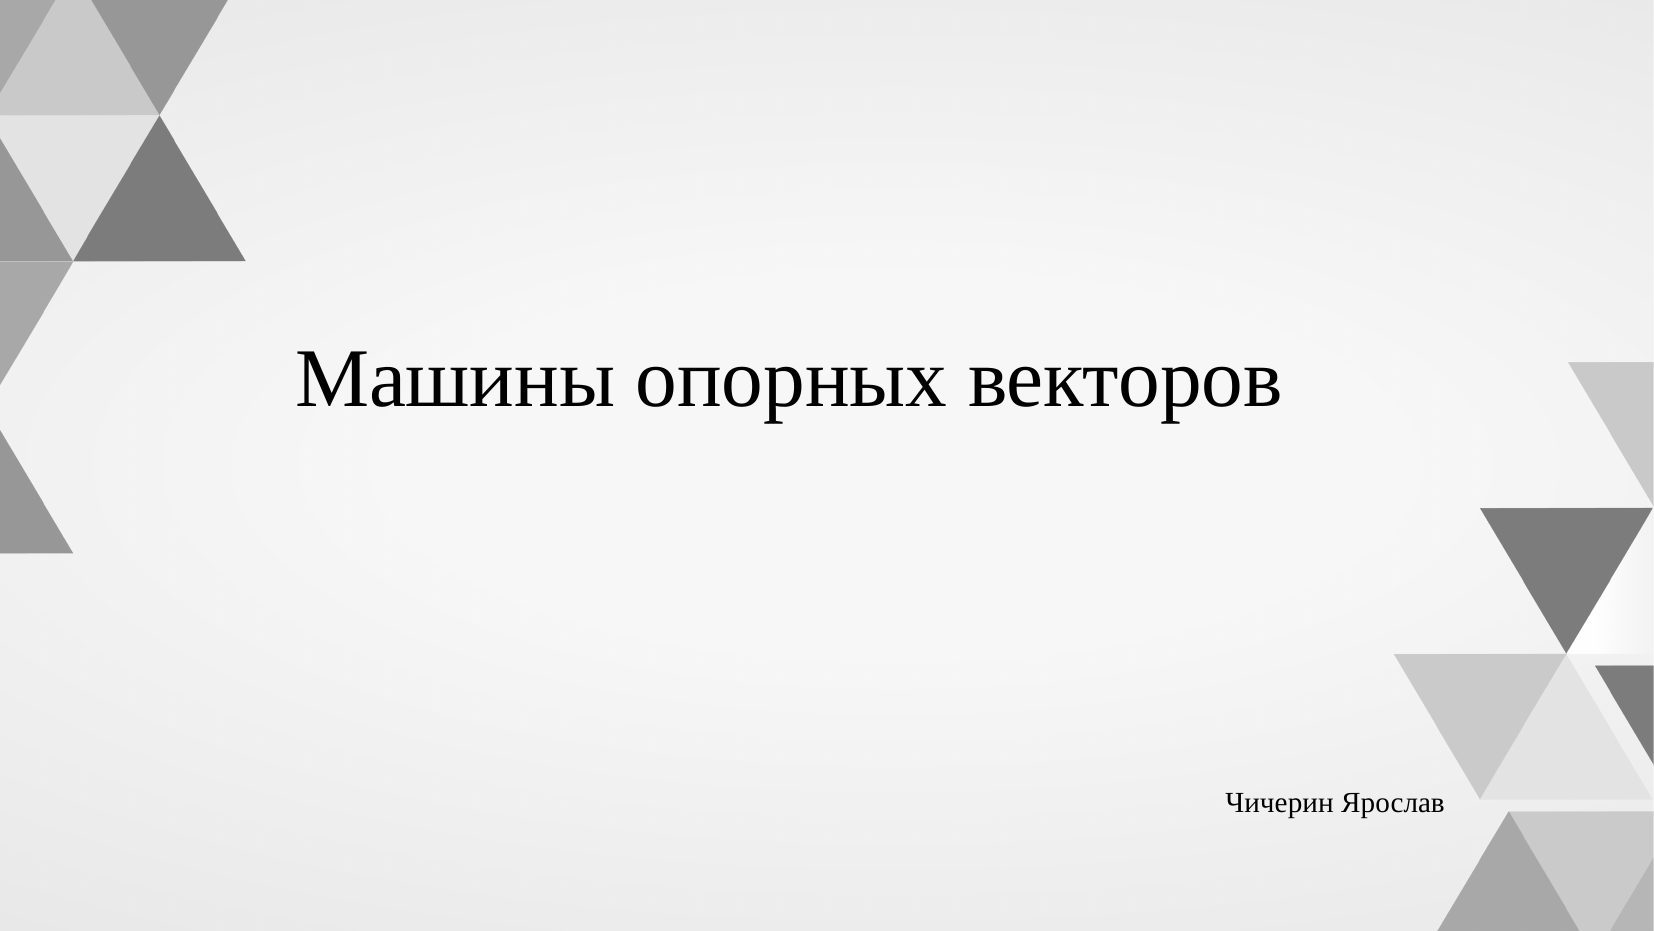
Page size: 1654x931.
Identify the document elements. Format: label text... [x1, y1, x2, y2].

picture [0, 0, 1654, 931]
text_box Чичерин Ярослав [1210, 779, 1461, 827]
text_box Машины опорных векторов [280, 324, 1374, 617]
